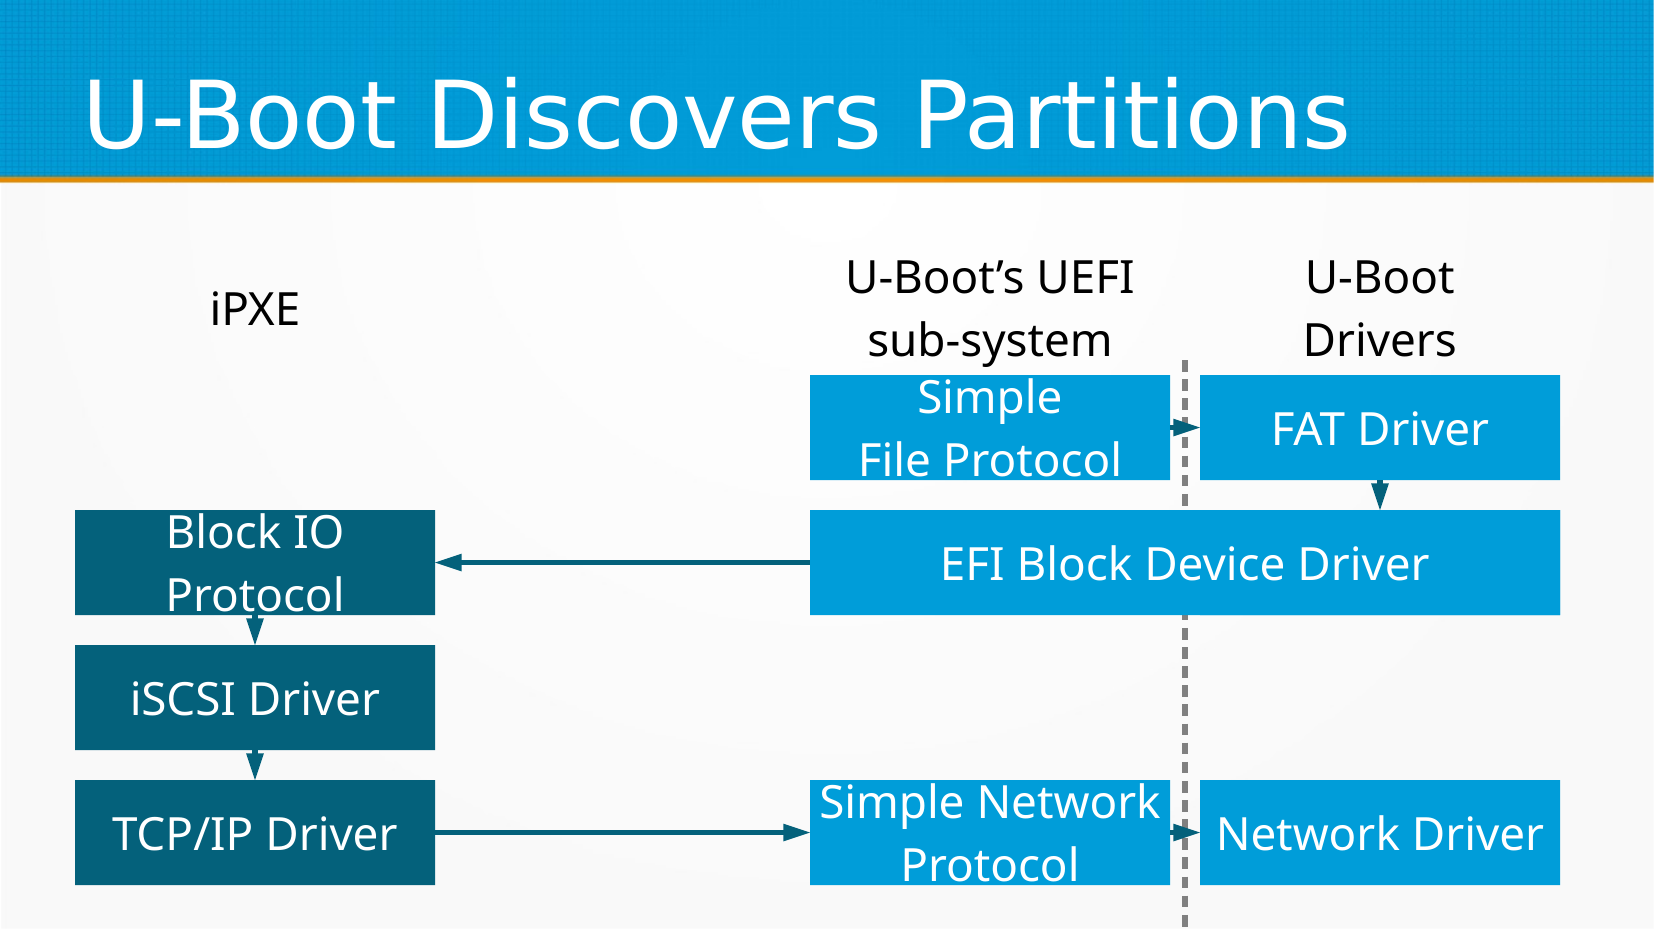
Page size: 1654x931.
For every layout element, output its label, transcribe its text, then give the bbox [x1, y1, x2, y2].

text_box FAT Driver [1200, 375, 1561, 481]
text_box Block IO Protocol [75, 510, 436, 616]
text_box Network Driver [1200, 780, 1561, 886]
text_box iPXE [75, 255, 436, 361]
text_box Simple Network Protocol [810, 780, 1171, 886]
title U-Boot Discovers Partitions [82, 14, 1571, 171]
text_box TCP/IP Driver [75, 780, 436, 886]
text_box U-Boot’s UEFI sub-system [810, 255, 1171, 361]
picture [0, 175, 1654, 931]
text_box EFI Block Device Driver [810, 510, 1561, 616]
text_box U-Boot Drivers [1199, 255, 1560, 361]
text_box iSCSI Driver [75, 645, 436, 751]
text_box Simple File Protocol [810, 375, 1171, 481]
